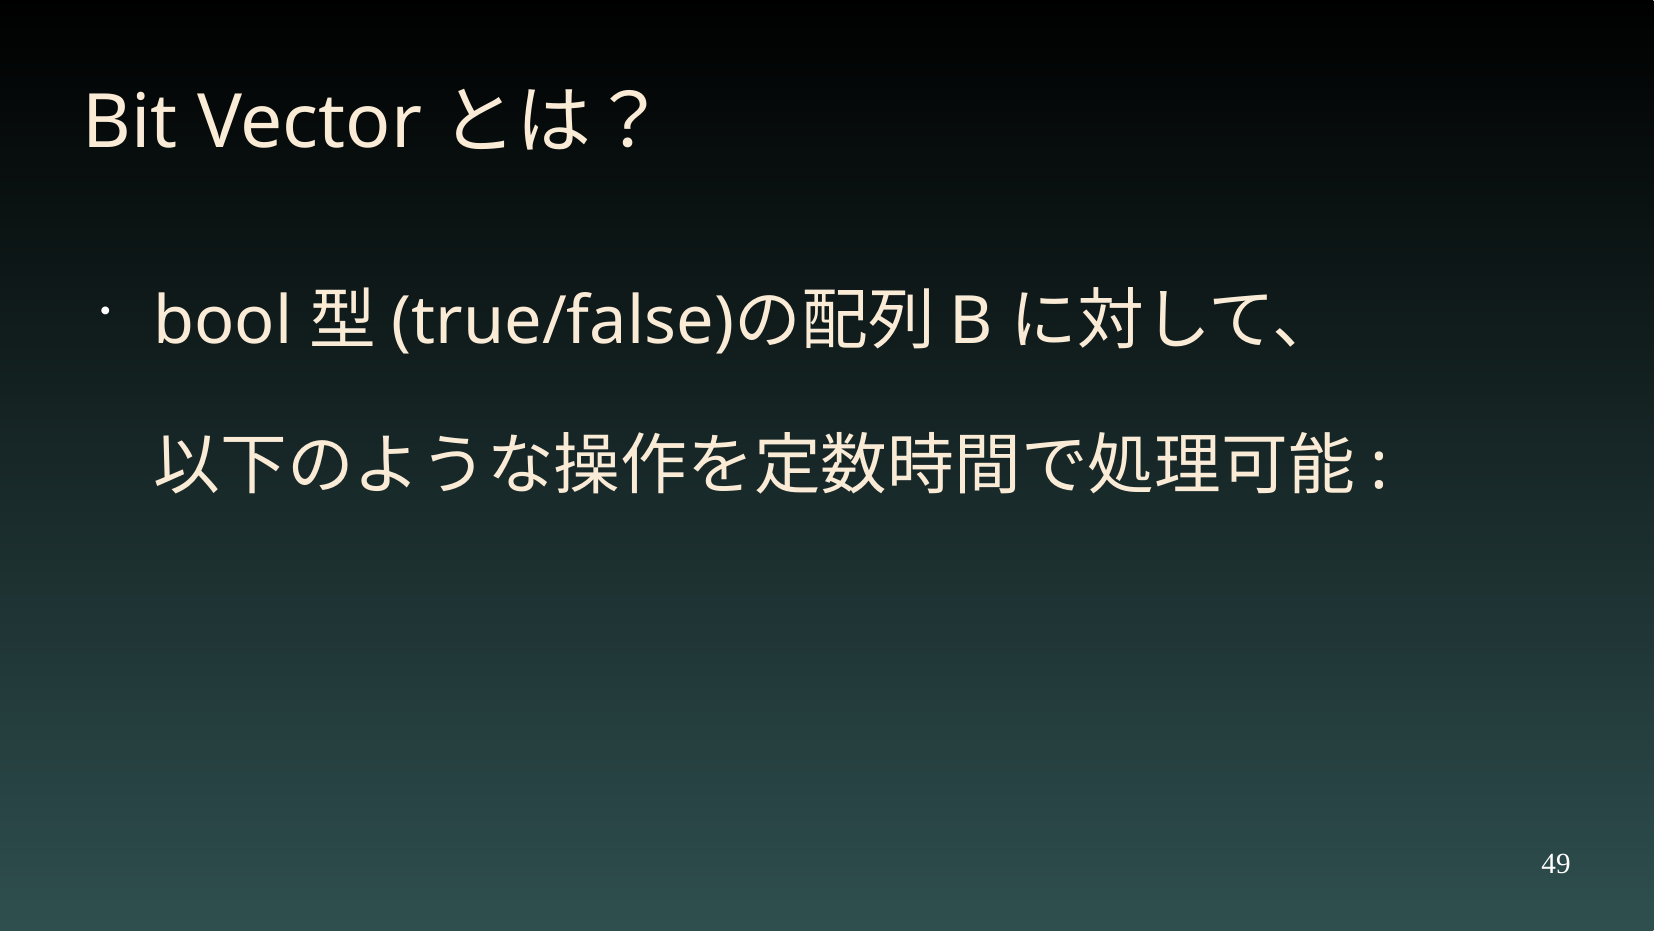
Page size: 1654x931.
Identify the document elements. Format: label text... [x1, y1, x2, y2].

list bool 型 (true/false)の配列 B に対して、 以下のような操作を定数時間で処理可能 : [82, 217, 1571, 898]
title Bit Vector とは？ [82, 37, 969, 193]
